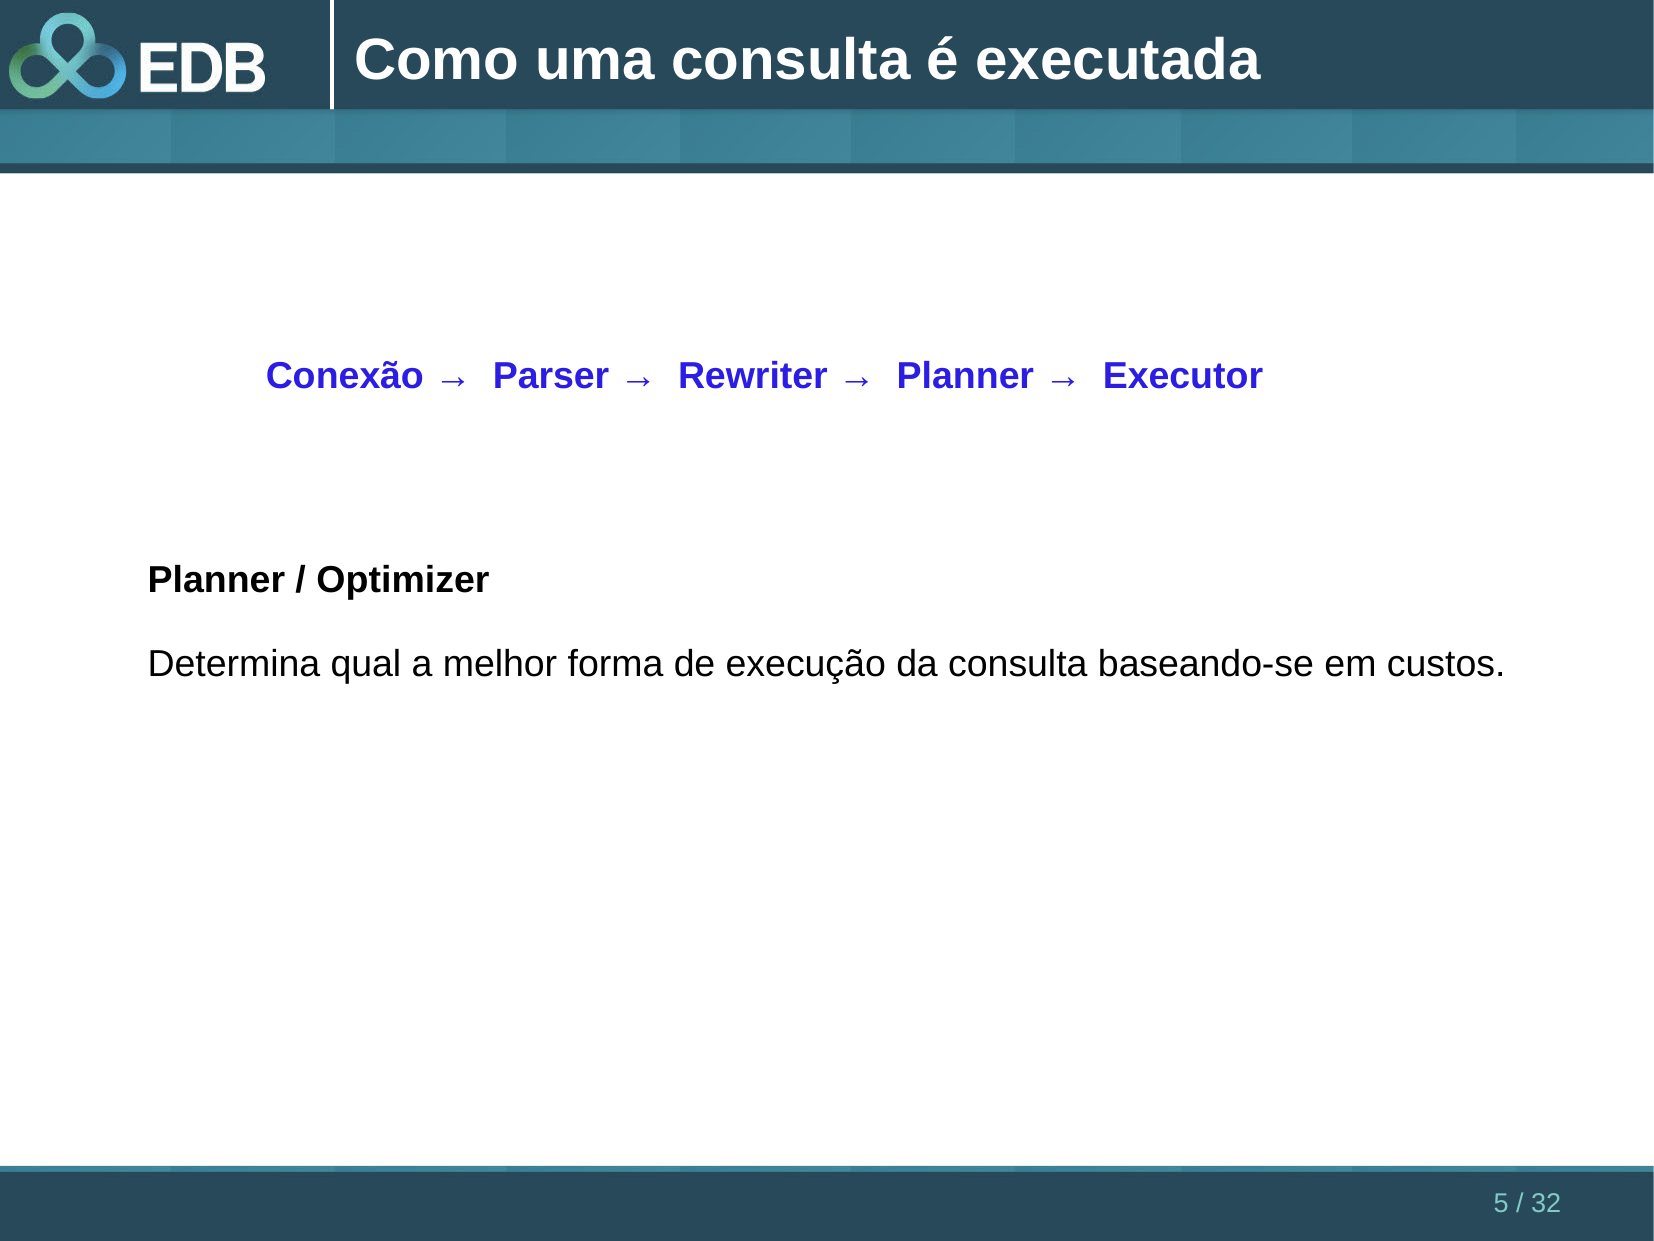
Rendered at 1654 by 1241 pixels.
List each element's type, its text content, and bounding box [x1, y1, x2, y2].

title Como uma consulta é executada [354, 26, 1595, 92]
text_box Planner / Optimizer Determina qual a melhor forma de execução da consulta baseando-se em custos. [132, 551, 1524, 693]
list Conexão → Parser → Rewriter → Planner → Executor [265, 354, 1306, 408]
picture [0, 0, 1654, 1241]
